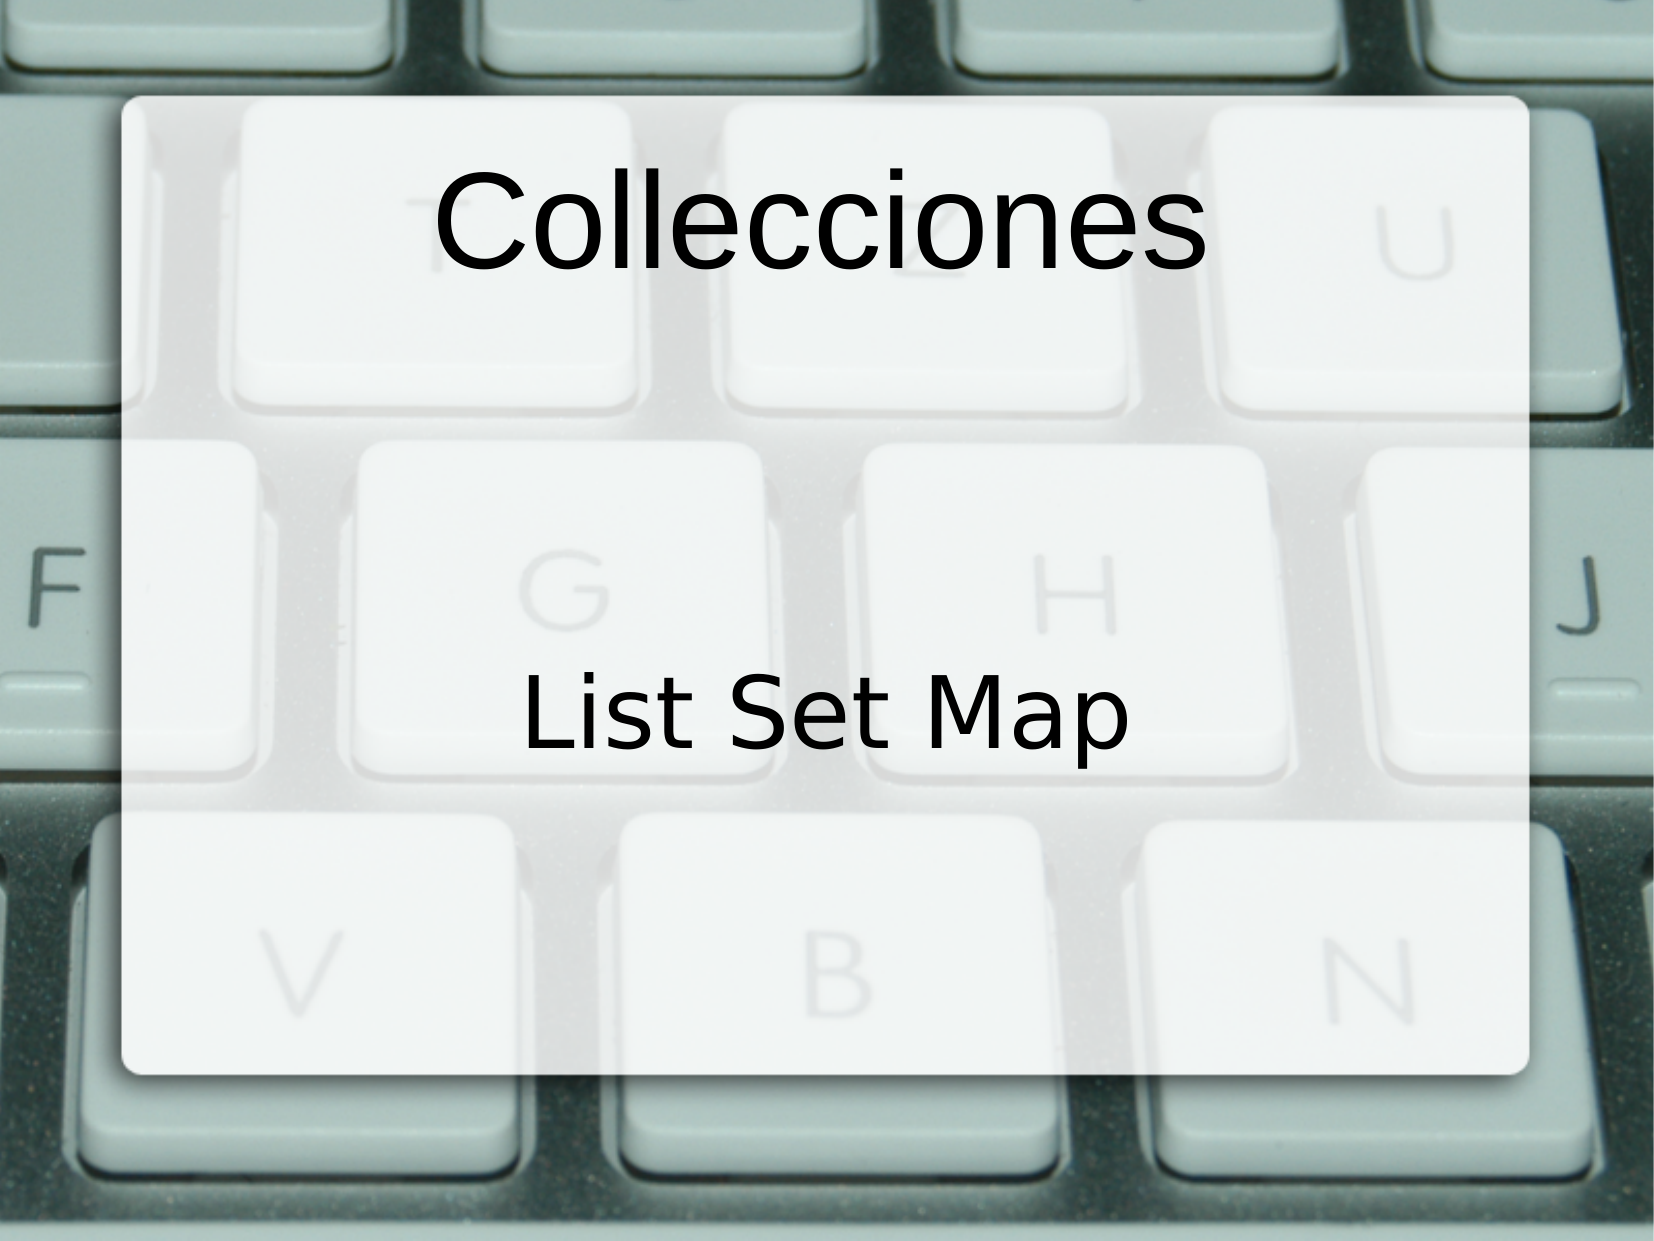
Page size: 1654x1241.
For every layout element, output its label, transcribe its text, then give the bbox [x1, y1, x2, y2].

picture [0, 0, 1654, 1241]
subtitle List Set Map [147, 354, 1506, 1074]
title Collecciones [135, 117, 1506, 325]
